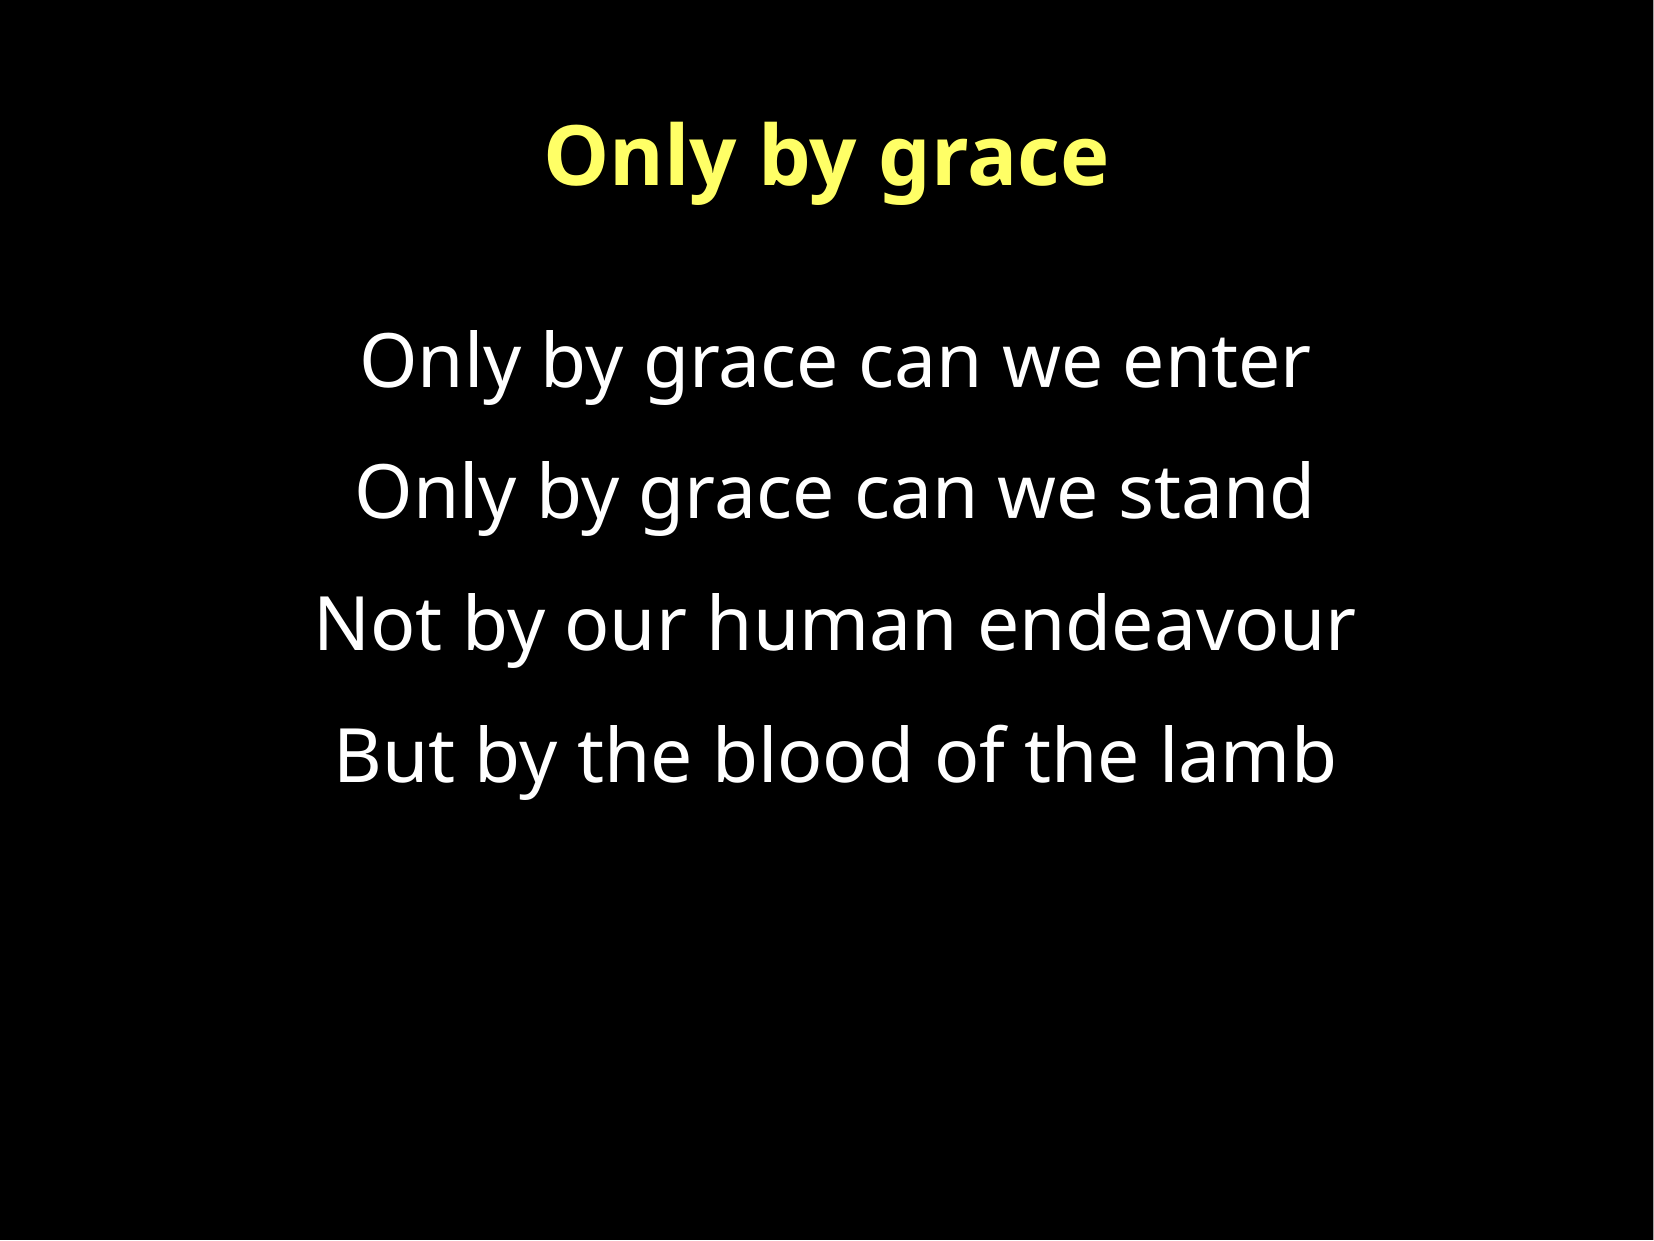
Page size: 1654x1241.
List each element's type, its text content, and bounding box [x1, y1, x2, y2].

title Only by grace [0, 49, 1654, 257]
list Only by grace can we enter Only by grace can we stand Not by our human endeavour But by the blood of the lamb [0, 307, 1654, 1241]
